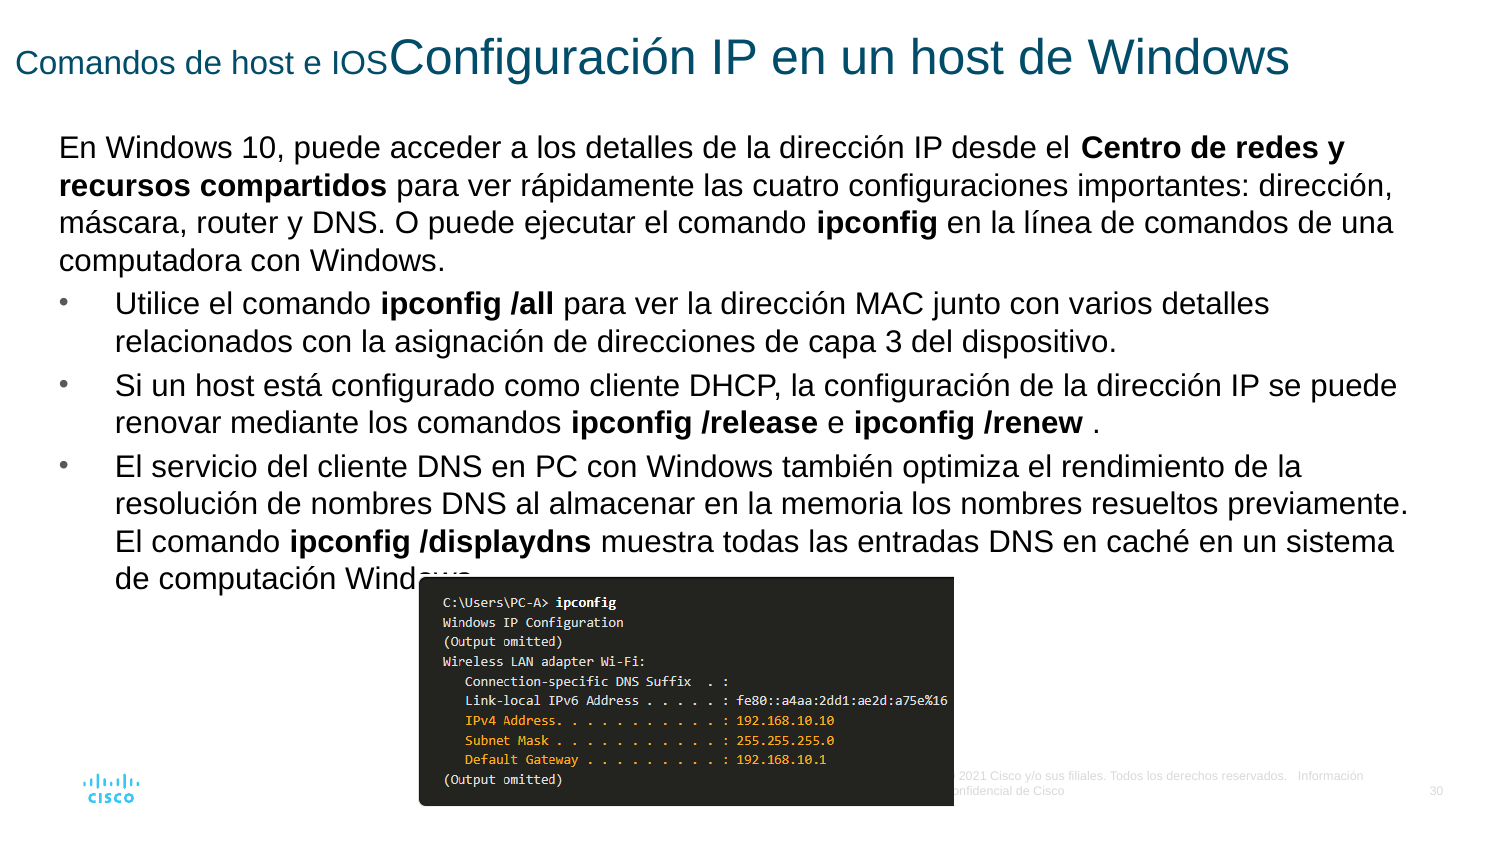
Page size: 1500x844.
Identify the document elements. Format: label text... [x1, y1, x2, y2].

title Comandos de host e IOSConfiguración IP en un host de Windows [0, 0, 1369, 121]
list En Windows 10, puede acceder a los detalles de la dirección IP desde el Centro de redes y recursos compartidos para ver rápidamente las cuatro configuraciones importantes: dirección, máscara, router y DNS. O puede ejecutar el comando ipconfig en la línea de comandos de una computadora con Windows. Utilice el comando ipconfig /all para ver la dirección MAC junto con varios detalles relacionados con la asignación de direcciones de capa 3 del dispositivo. Si un host está configurado como cliente DHCP, la configuración de la dirección IP se puede renovar mediante los comandos ipconfig /release e ipconfig /renew . El servicio del cliente DNS en PC con Windows también optimiza el rendimiento de la resolución de nombres DNS al almacenar en la memoria los nombres resueltos previamente. El comando ipconfig /displaydns muestra todas las entradas DNS en caché en un sistema de computación Windows. [43, 120, 1447, 575]
picture [415, 574, 954, 807]
